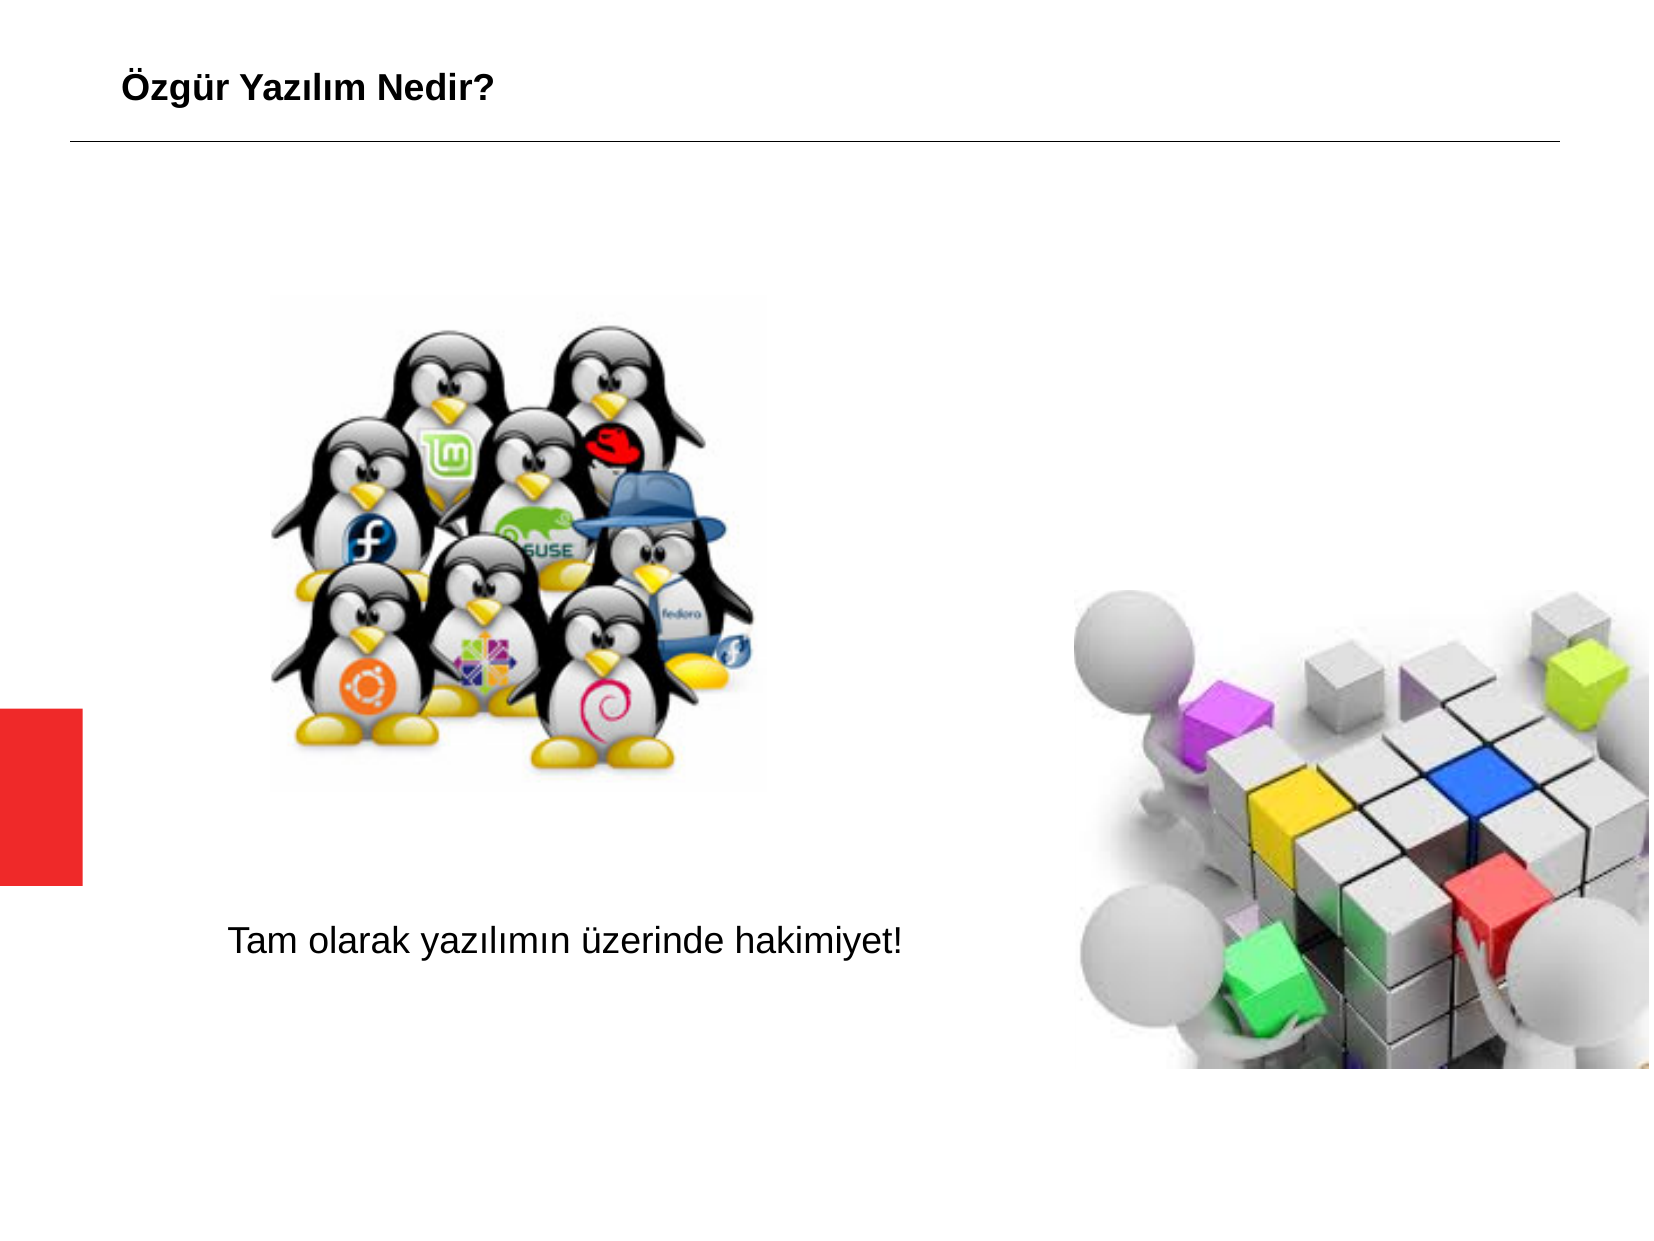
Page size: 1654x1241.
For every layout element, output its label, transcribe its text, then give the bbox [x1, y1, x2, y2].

picture [270, 295, 767, 792]
picture [1074, 590, 1649, 1069]
text_box Tam olarak yazılımın üzerinde hakimiyet! [212, 911, 1016, 969]
text_box Özgür Yazılım Nedir? [106, 59, 1536, 116]
